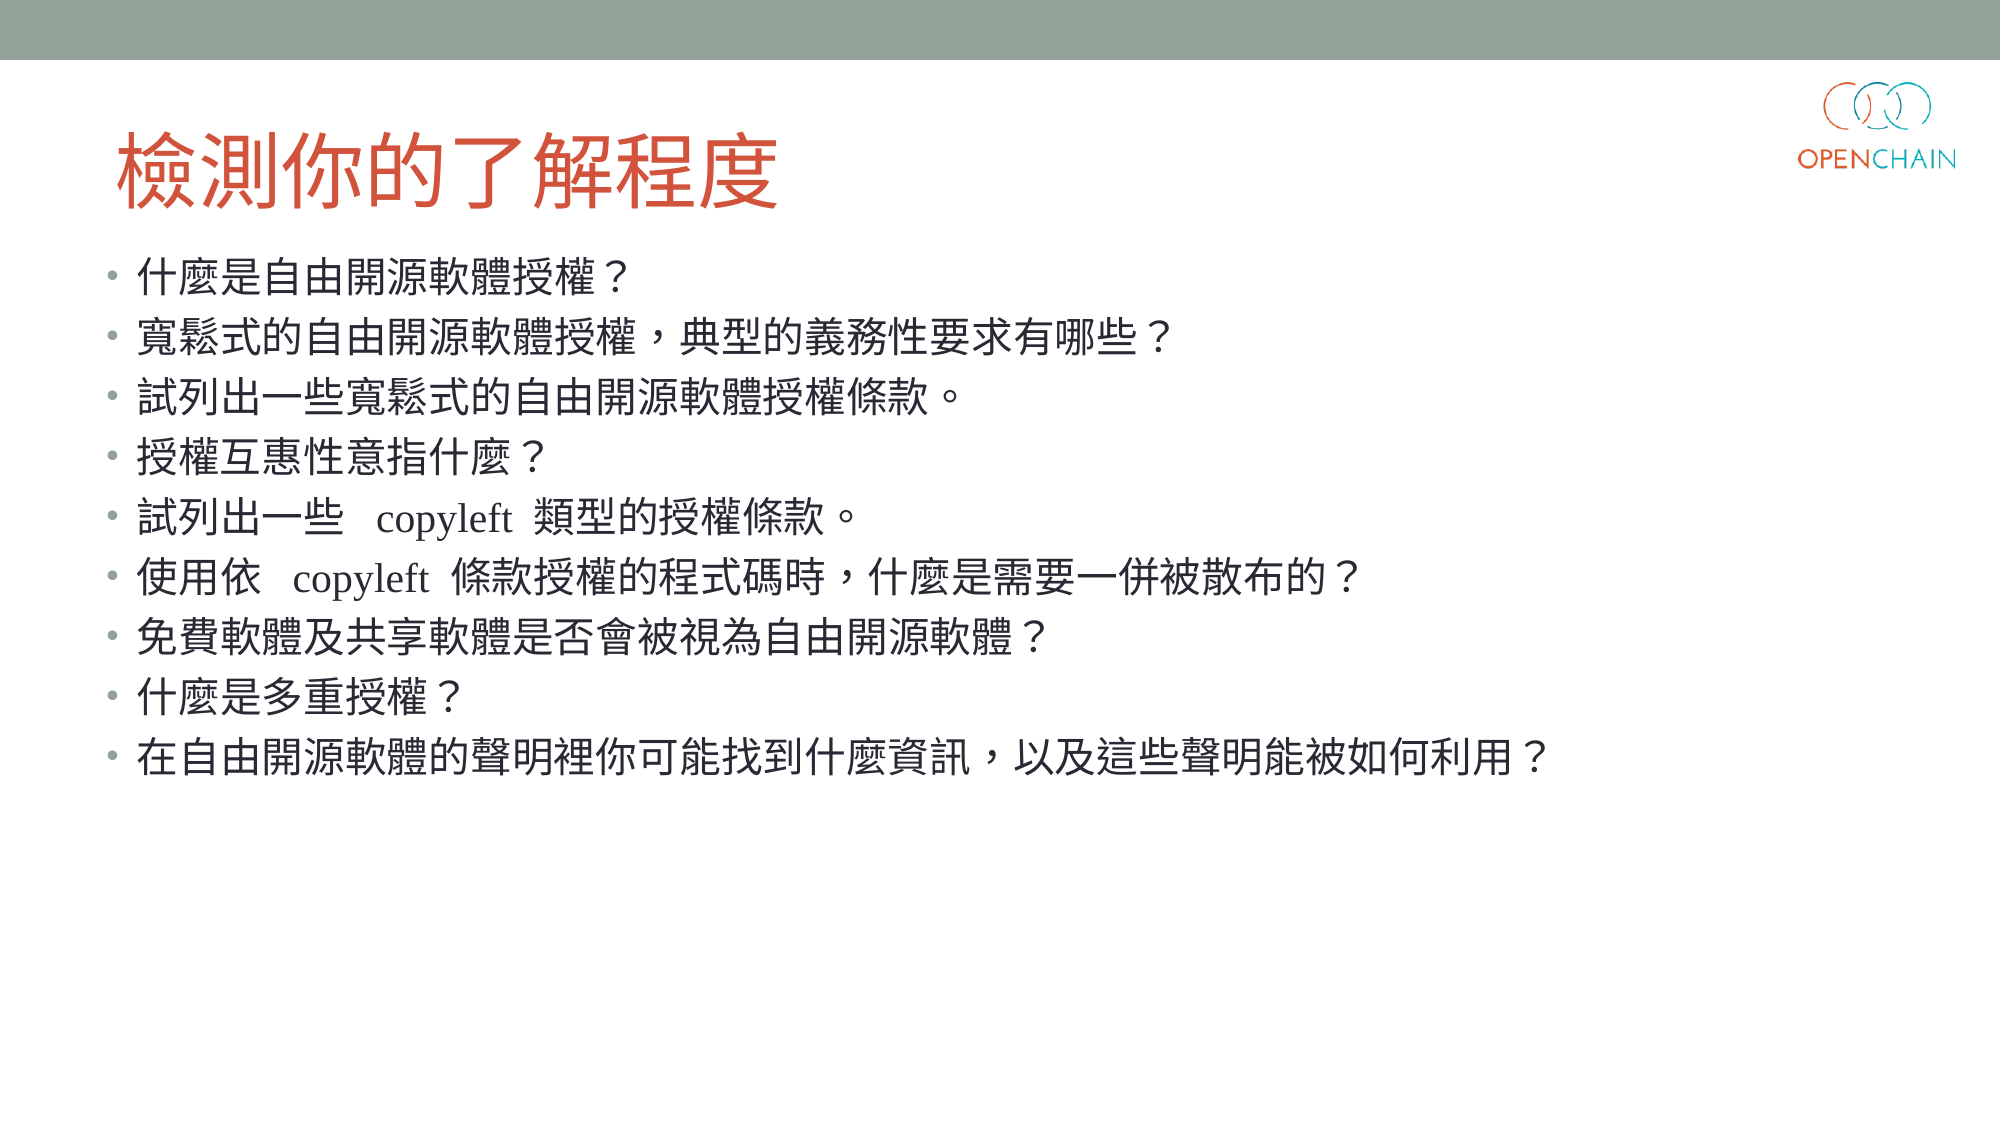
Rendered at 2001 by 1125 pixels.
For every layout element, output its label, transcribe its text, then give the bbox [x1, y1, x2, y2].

picture [1798, 82, 1955, 169]
title 檢測你的了解程度 [99, 87, 1900, 243]
list 什麼是自由開源軟體授權？ 寬鬆式的自由開源軟體授權，典型的義務性要求有哪些？ 試列出一些寬鬆式的自由開源軟體授權條款。 授權互惠性意指什麼？ 試列出一些 copyleft 類型的授權條款。 使用依 copyleft 條款授權的程式碼時，什麼是需要一併被散布的？ 免費軟體及共享軟體是否會被視為自由開源軟體？ 什麼是多重授權？ 在自由開源軟體的聲明裡你可能找到什麼資訊，以及這些聲明能被如何利用？ [91, 243, 1970, 1125]
